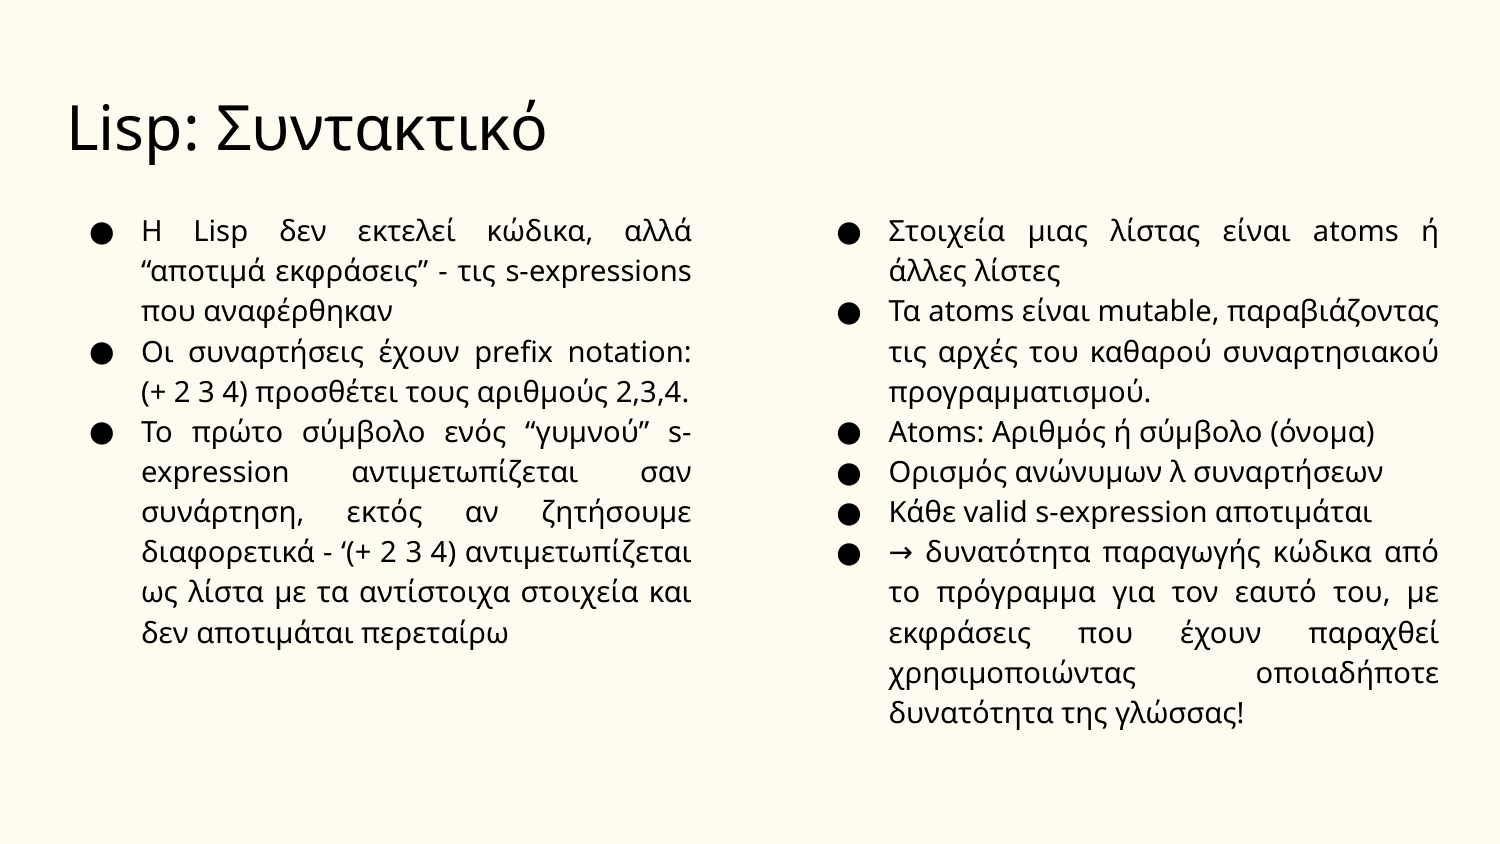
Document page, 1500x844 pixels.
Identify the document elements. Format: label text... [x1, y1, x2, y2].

list Στοιχεία μιας λίστας είναι atoms ή άλλες λίστες Τα atoms είναι mutable, παραβιάζοντας τις αρχές του καθαρού συναρτησιακού προγραμματισμού. Atoms: Αριθμός ή σύμβολο (όνομα) Ορισμός ανώνυμων λ συναρτήσεων Κάθε valid s-expression αποτιμάται → δυνατότητα παραγωγής κώδικα από το πρόγραμμα για τον εαυτό του, με εκφράσεις που έχουν παραχθεί χρησιμοποιώντας οποιαδήποτε δυνατότητα της γλώσσας! [798, 192, 1455, 750]
title Lisp: Συντακτικό [51, 72, 1449, 174]
list Η Lisp δεν εκτελεί κώδικα, αλλά “αποτιμά εκφράσεις” - τις s-expressions που αναφέρθηκαν Οι συναρτήσεις έχουν prefix notation: (+ 2 3 4) προσθέτει τους αριθμούς 2,3,4. Το πρώτο σύμβολο ενός “γυμνού” s-expression αντιμετωπίζεται σαν συνάρτηση, εκτός αν ζητήσουμε διαφορετικά - ‘(+ 2 3 4) αντιμετωπίζεται ως λίστα με τα αντίστοιχα στοιχεία και δεν αποτιμάται περεταίρω [51, 192, 708, 750]
